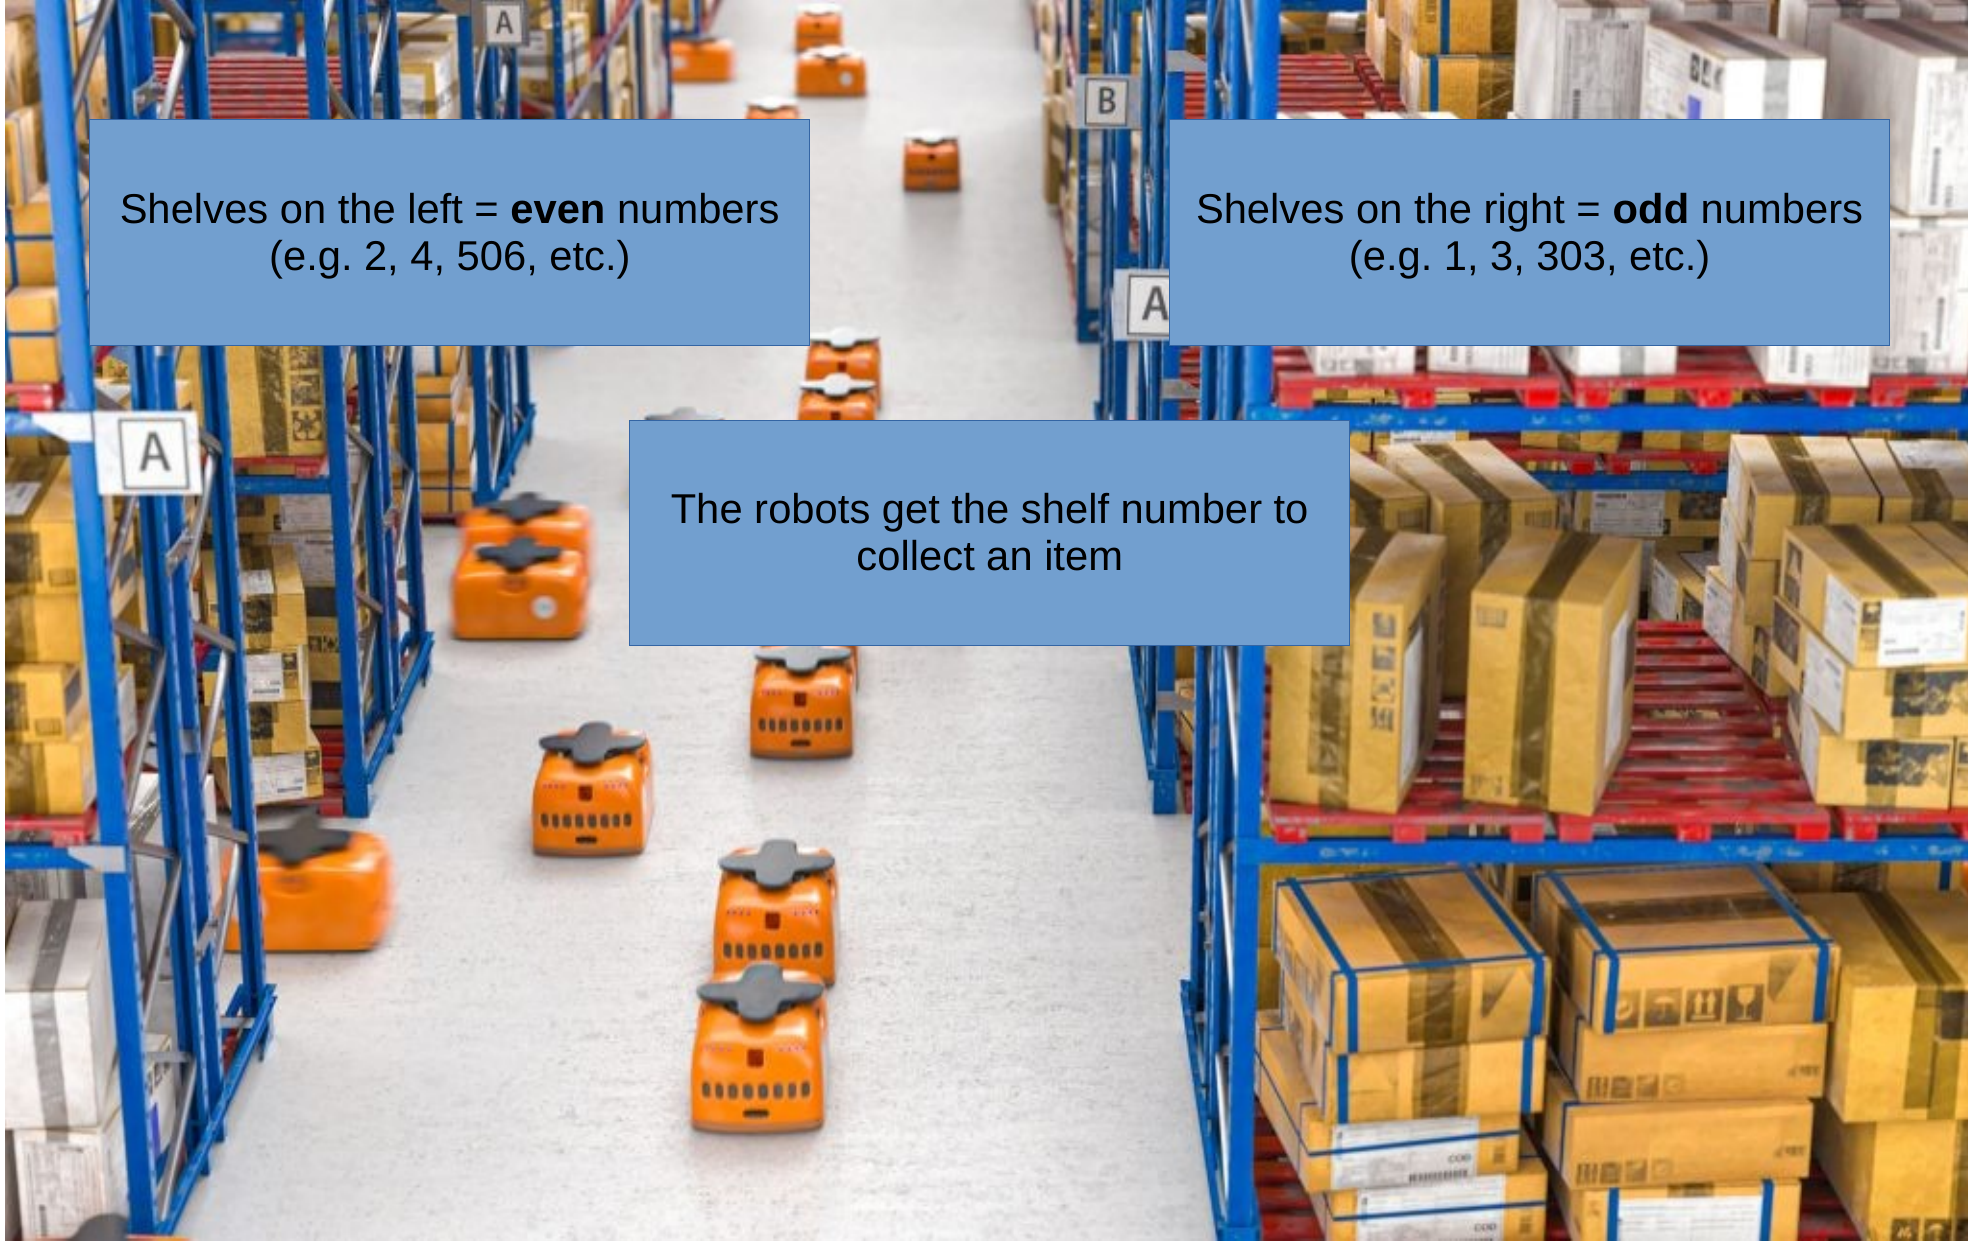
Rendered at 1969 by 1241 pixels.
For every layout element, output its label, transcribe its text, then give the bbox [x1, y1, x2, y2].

text_box Shelves on the left = even numbers (e.g. 2, 4, 506, etc.) [89, 119, 810, 346]
text_box Shelves on the right = odd numbers (e.g. 1, 3, 303, etc.) [1169, 119, 1890, 346]
picture [5, 0, 1968, 1241]
text_box The robots get the shelf number to collect an item [629, 420, 1350, 646]
